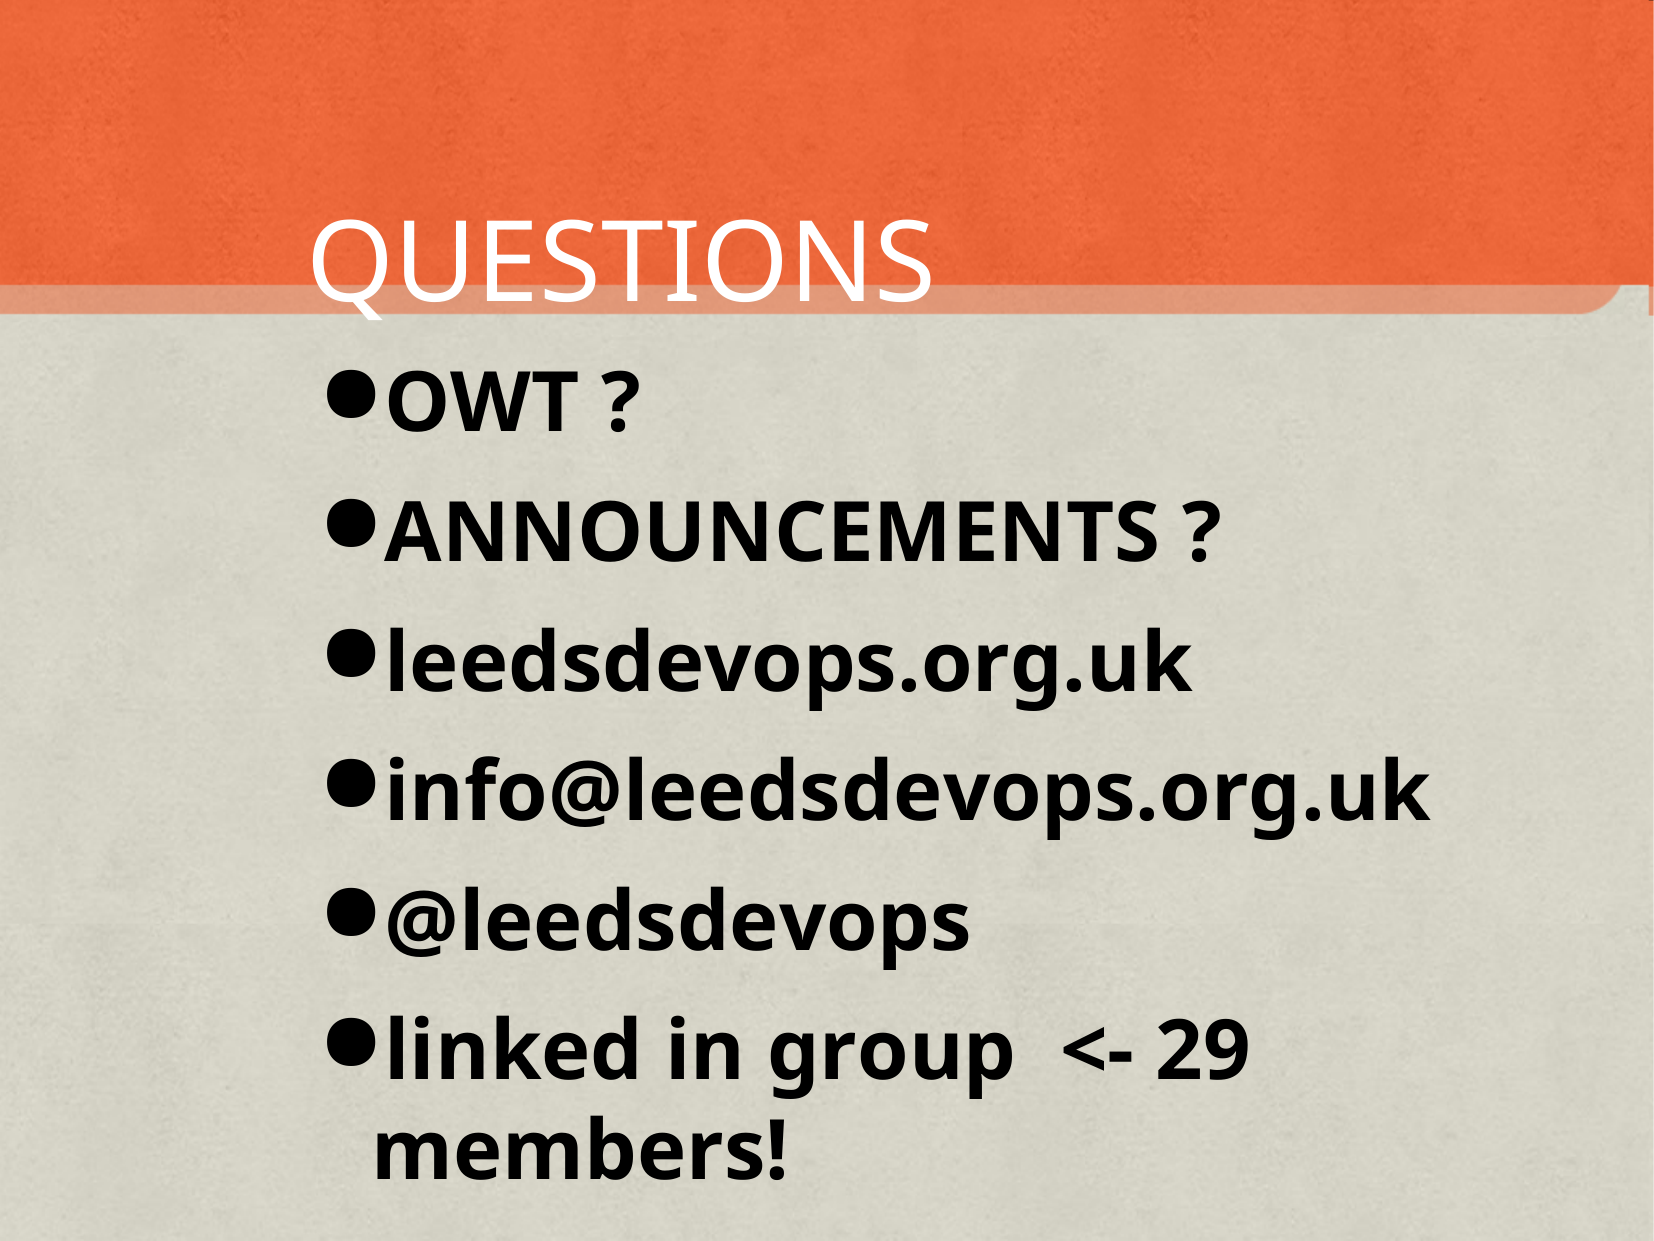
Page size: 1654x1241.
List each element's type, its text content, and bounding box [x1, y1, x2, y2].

picture [0, 0, 1654, 1241]
text_box QUESTIONS [306, 189, 1654, 318]
text_box QUESTIONS [324, 228, 376, 293]
text_box OWT ? ANNOUNCEMENTS ? leedsdevops.org.uk info@leedsdevops.org.uk @leedsdevops linked in group <- 29 members! [301, 348, 1588, 1068]
